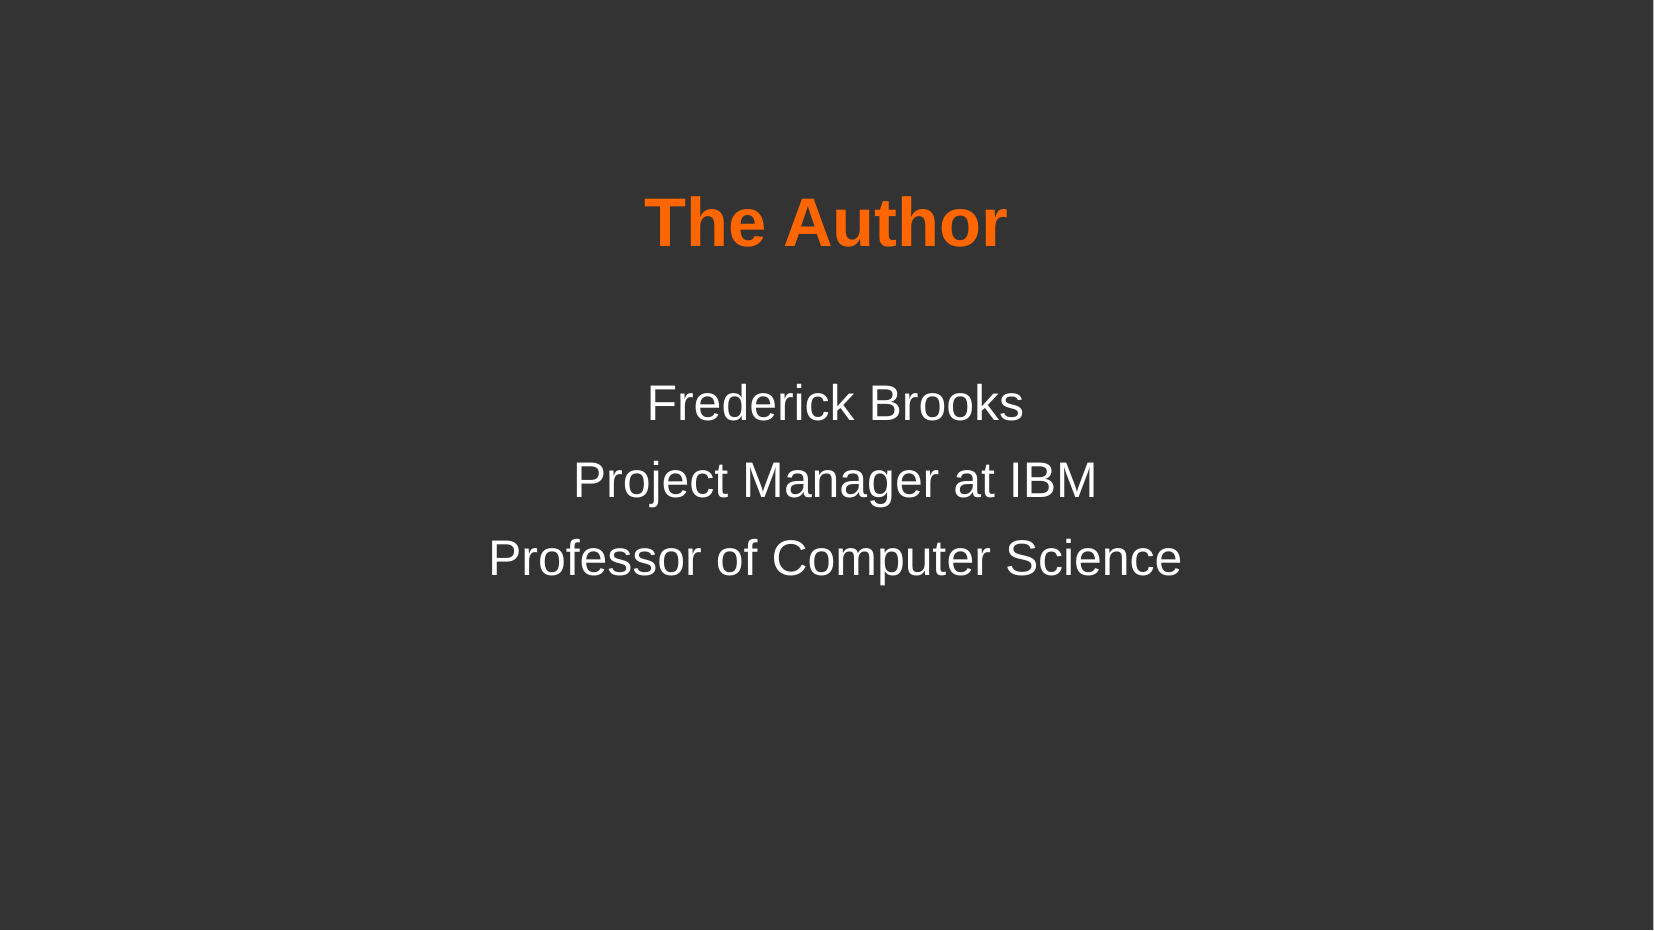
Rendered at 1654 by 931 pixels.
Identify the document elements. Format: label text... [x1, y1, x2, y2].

list Frederick Brooks Project Manager at IBM Professor of Computer Science [82, 375, 1571, 736]
title The Author [82, 144, 1571, 301]
